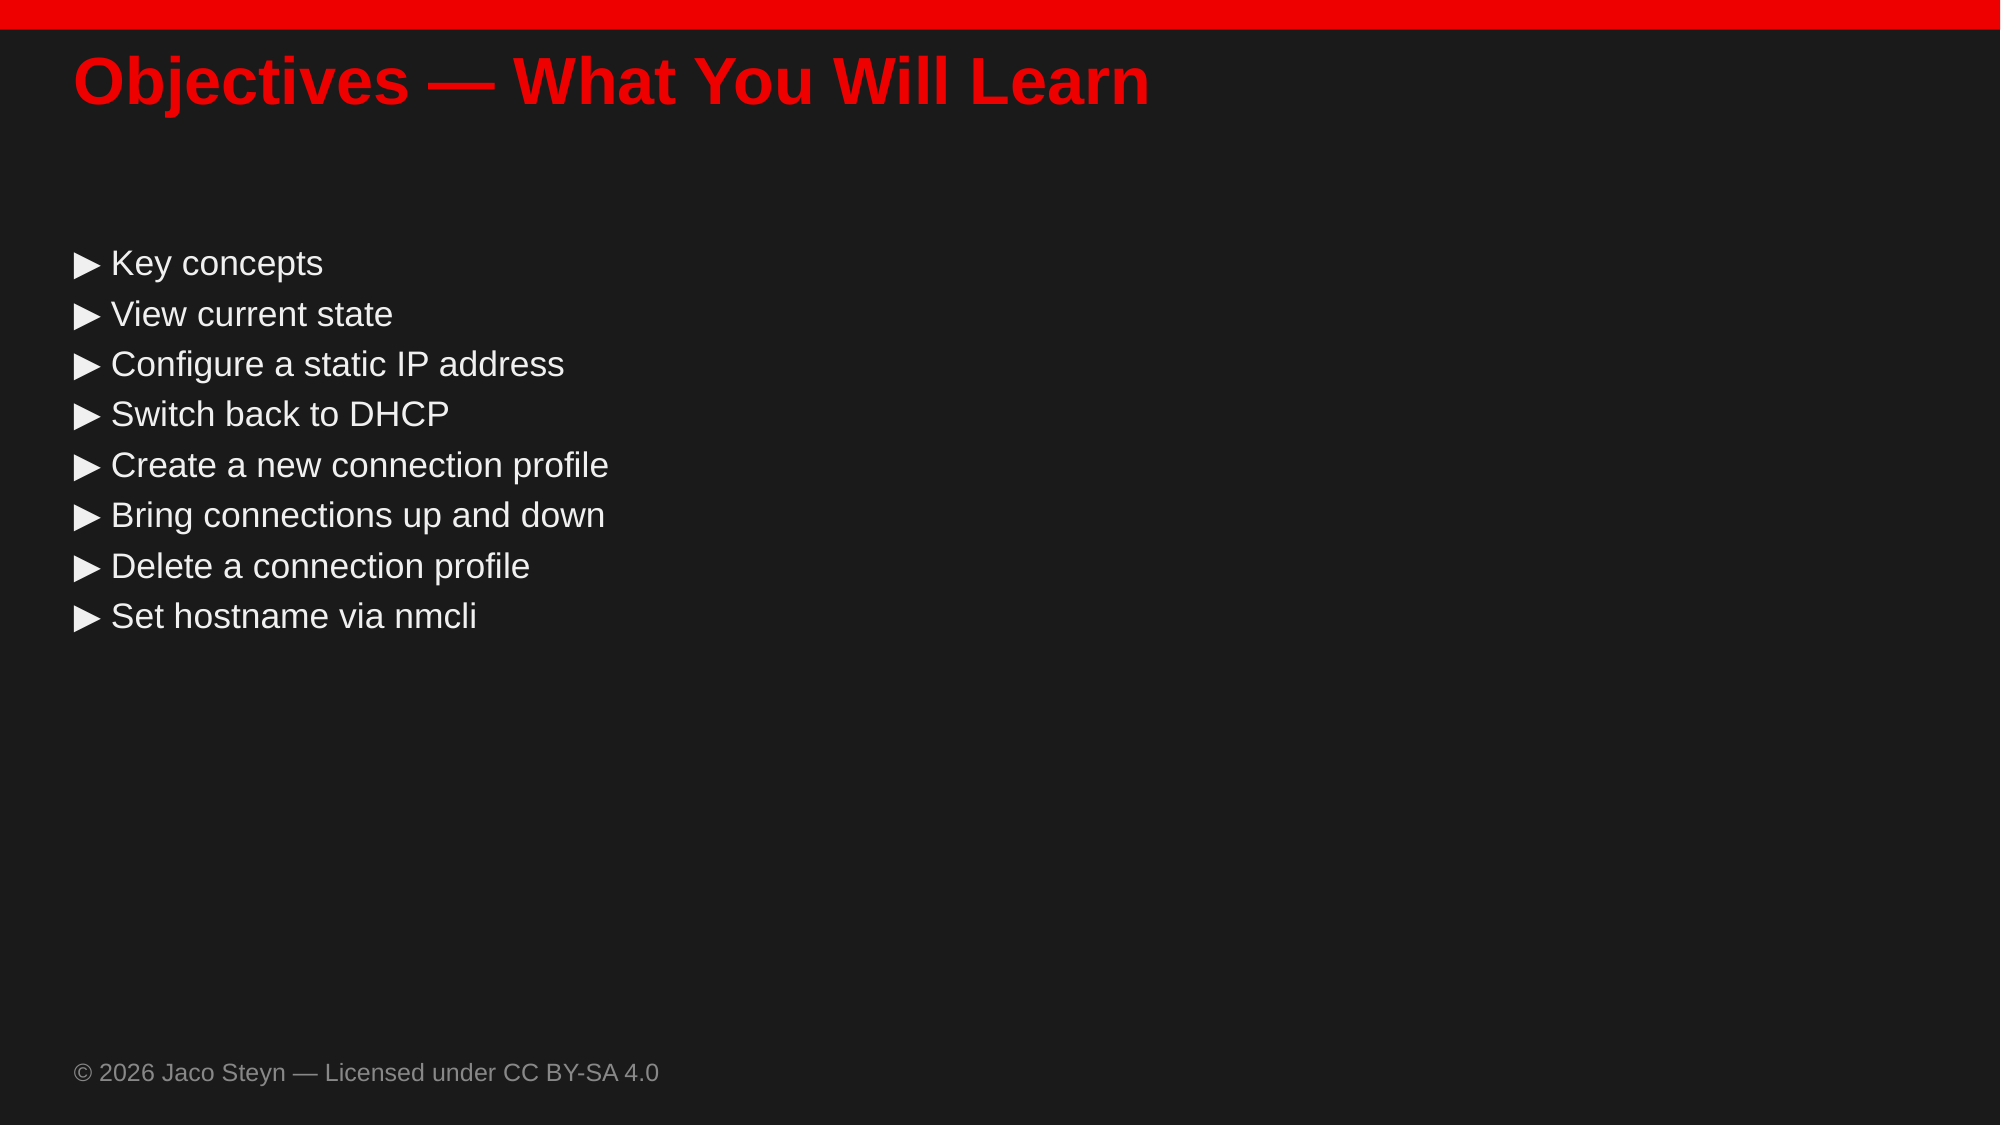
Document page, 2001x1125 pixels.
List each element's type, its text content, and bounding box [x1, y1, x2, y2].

text_box [0, 0, 2001, 30]
text_box © 2026 Jaco Steyn — Licensed under CC BY-SA 4.0 [59, 1051, 1942, 1093]
text_box ▶ Key concepts ▶ View current state ▶ Configure a static IP address ▶ Switch back to DHCP ▶ Create a new connection profile ▶ Bring connections up and down ▶ Delete a connection profile ▶ Set hostname via nmcli [59, 236, 1942, 1037]
text_box Objectives — What You Will Learn [59, 36, 1942, 208]
